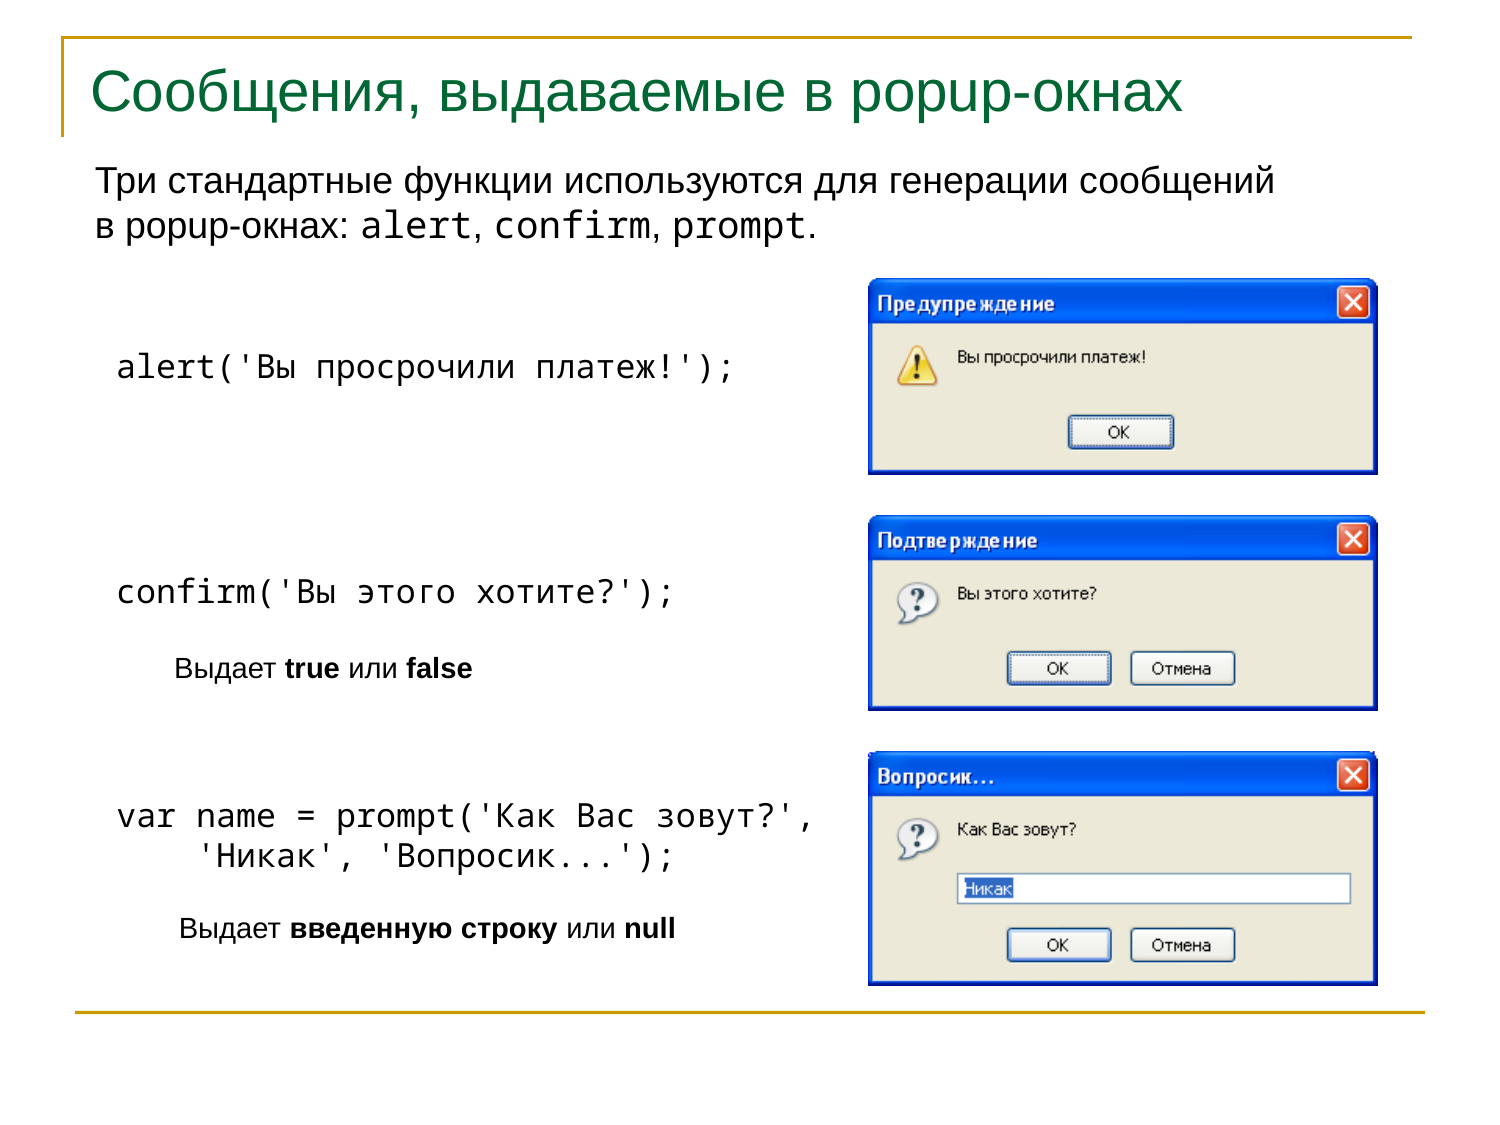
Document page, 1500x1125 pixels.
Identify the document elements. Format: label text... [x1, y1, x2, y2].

text_box alert('Вы просрочили платеж!'); [101, 337, 752, 393]
text_box confirm('Вы этого хотите?'); [101, 562, 691, 618]
title Сообщения, выдаваемые в popup-окнах [75, 45, 1425, 138]
picture [868, 278, 1378, 475]
text_box Выдает введенную строку или null [164, 902, 691, 953]
text_box Выдает true или false [159, 642, 488, 693]
text_box Три стандартные функции используются для генерации сообщений в popup-окнах: alert, confirm, prompt. [80, 148, 1292, 254]
text_box var name = prompt('Как Вас зовут?', 'Никак', 'Вопросик...'); [101, 786, 832, 882]
picture [868, 751, 1378, 986]
picture [868, 515, 1378, 711]
